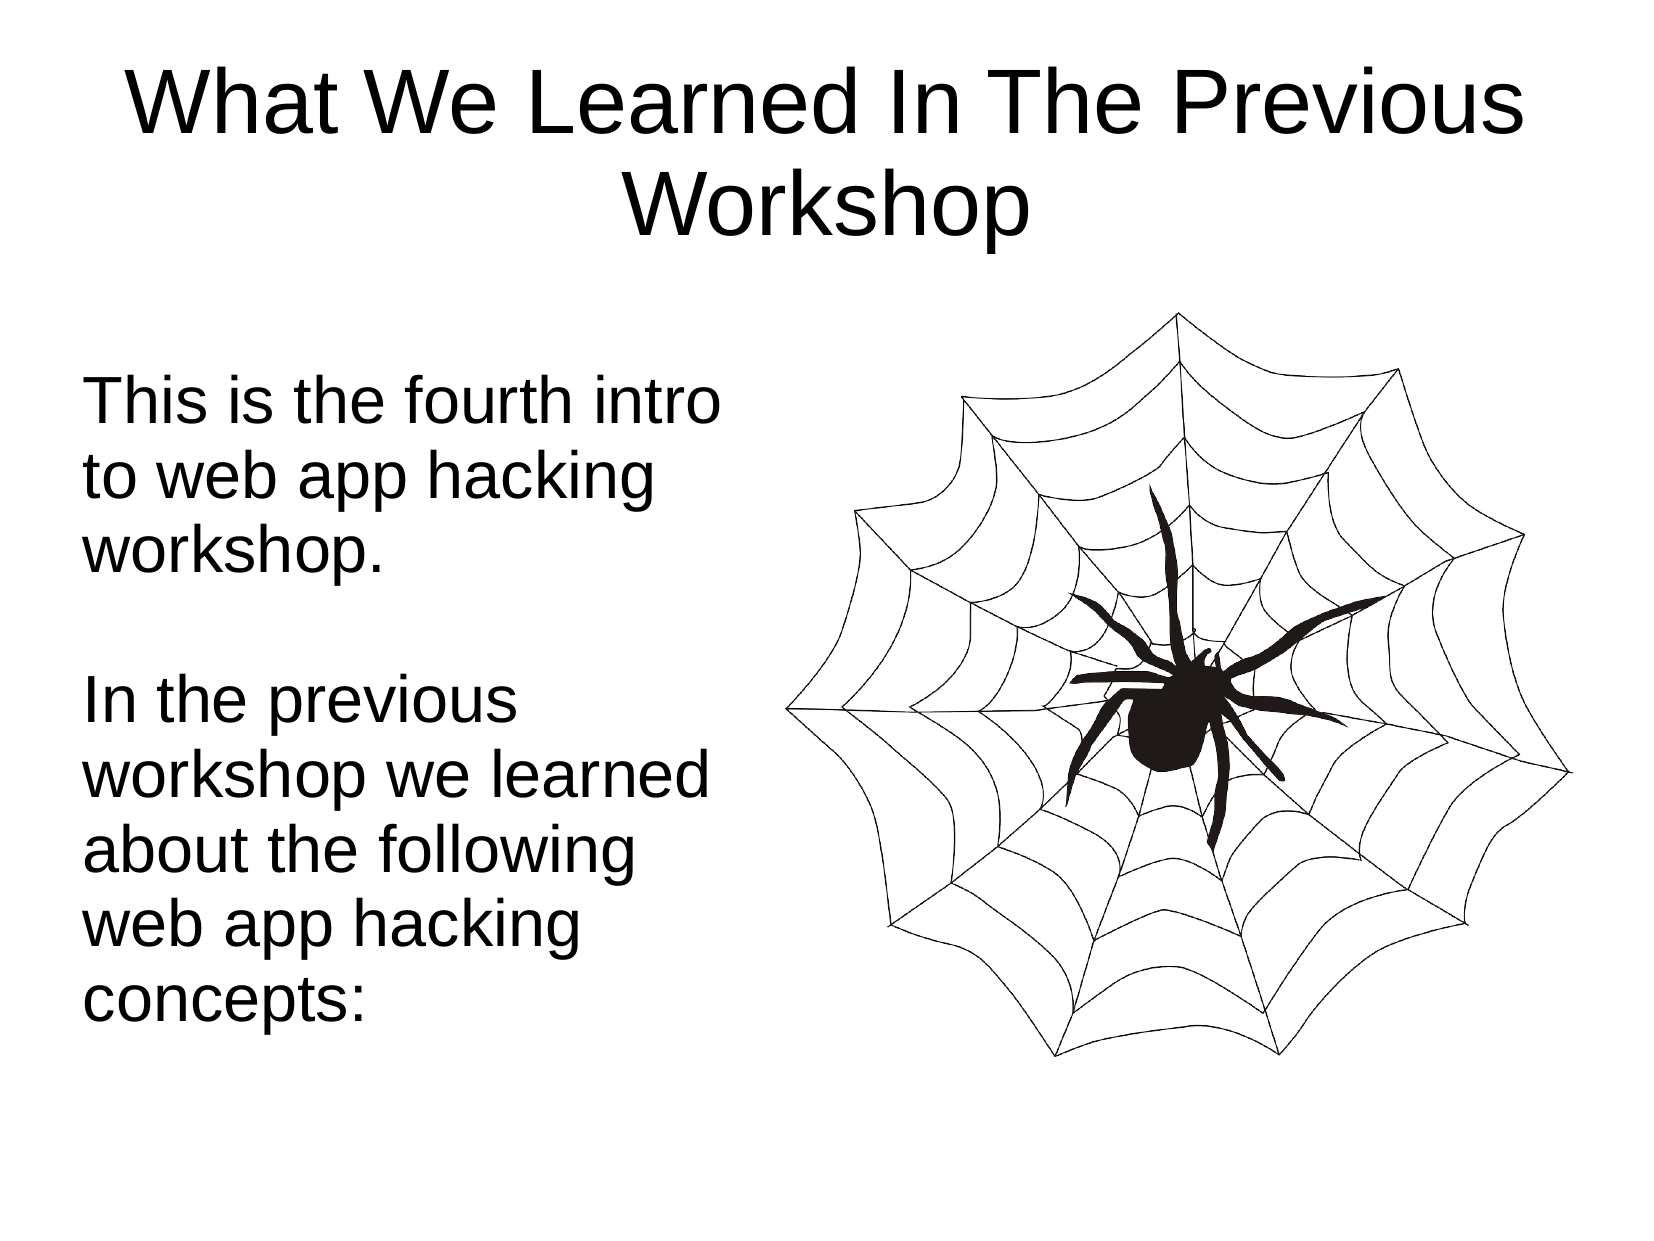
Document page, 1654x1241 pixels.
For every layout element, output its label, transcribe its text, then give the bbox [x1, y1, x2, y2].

subtitle This is the fourth intro to web app hacking workshop. In the previous workshop we learned about the following web app hacking concepts: [82, 290, 1571, 1109]
picture [785, 312, 1574, 1057]
title What We Learned In The Previous Workshop [82, 49, 1571, 257]
